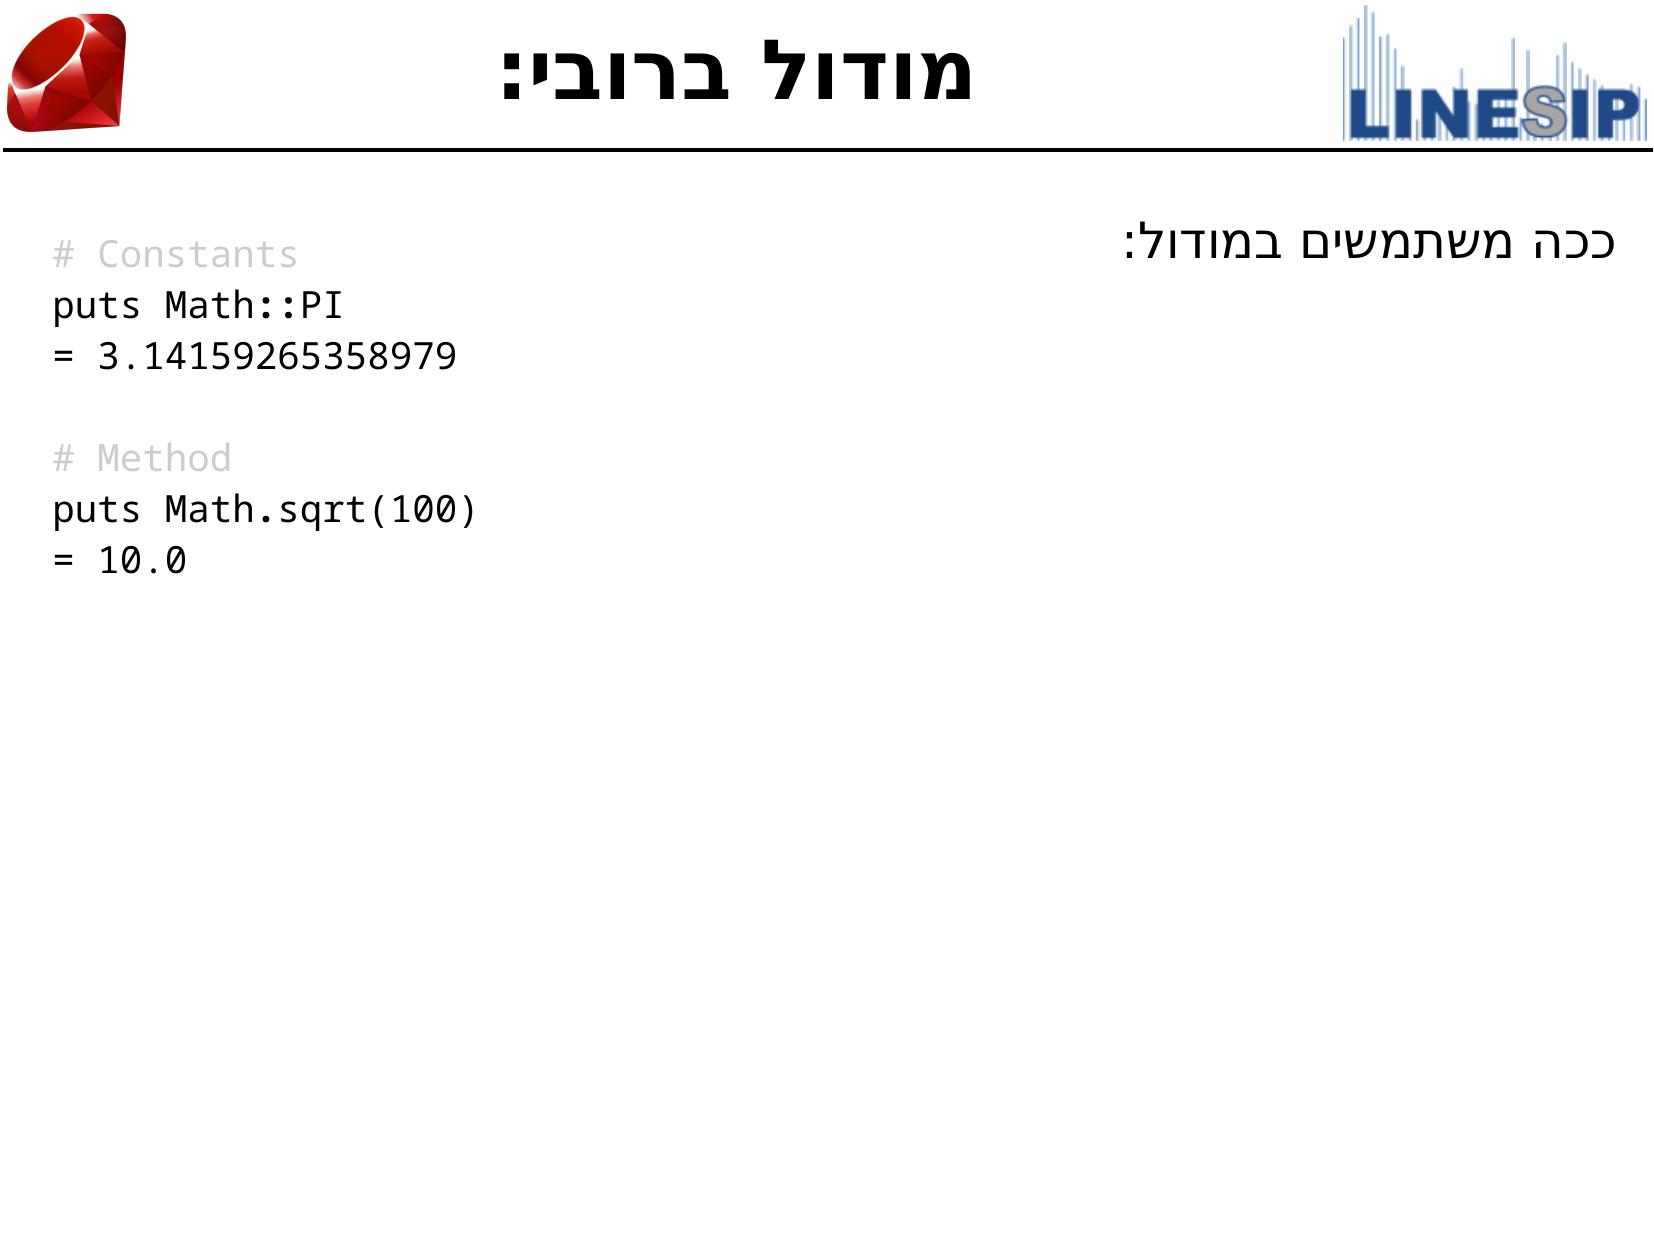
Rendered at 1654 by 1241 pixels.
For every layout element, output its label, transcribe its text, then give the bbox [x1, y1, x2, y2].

text_box # Constants puts Math::PI = 3.14159265358979 # Method puts Math.sqrt(100) = 10.0 [37, 220, 1612, 543]
picture [5, 11, 126, 132]
text_box מודול ברובי: [124, 14, 1350, 131]
text_box ככה משתמשים במודול: [19, 146, 1633, 245]
picture [1343, 5, 1647, 141]
